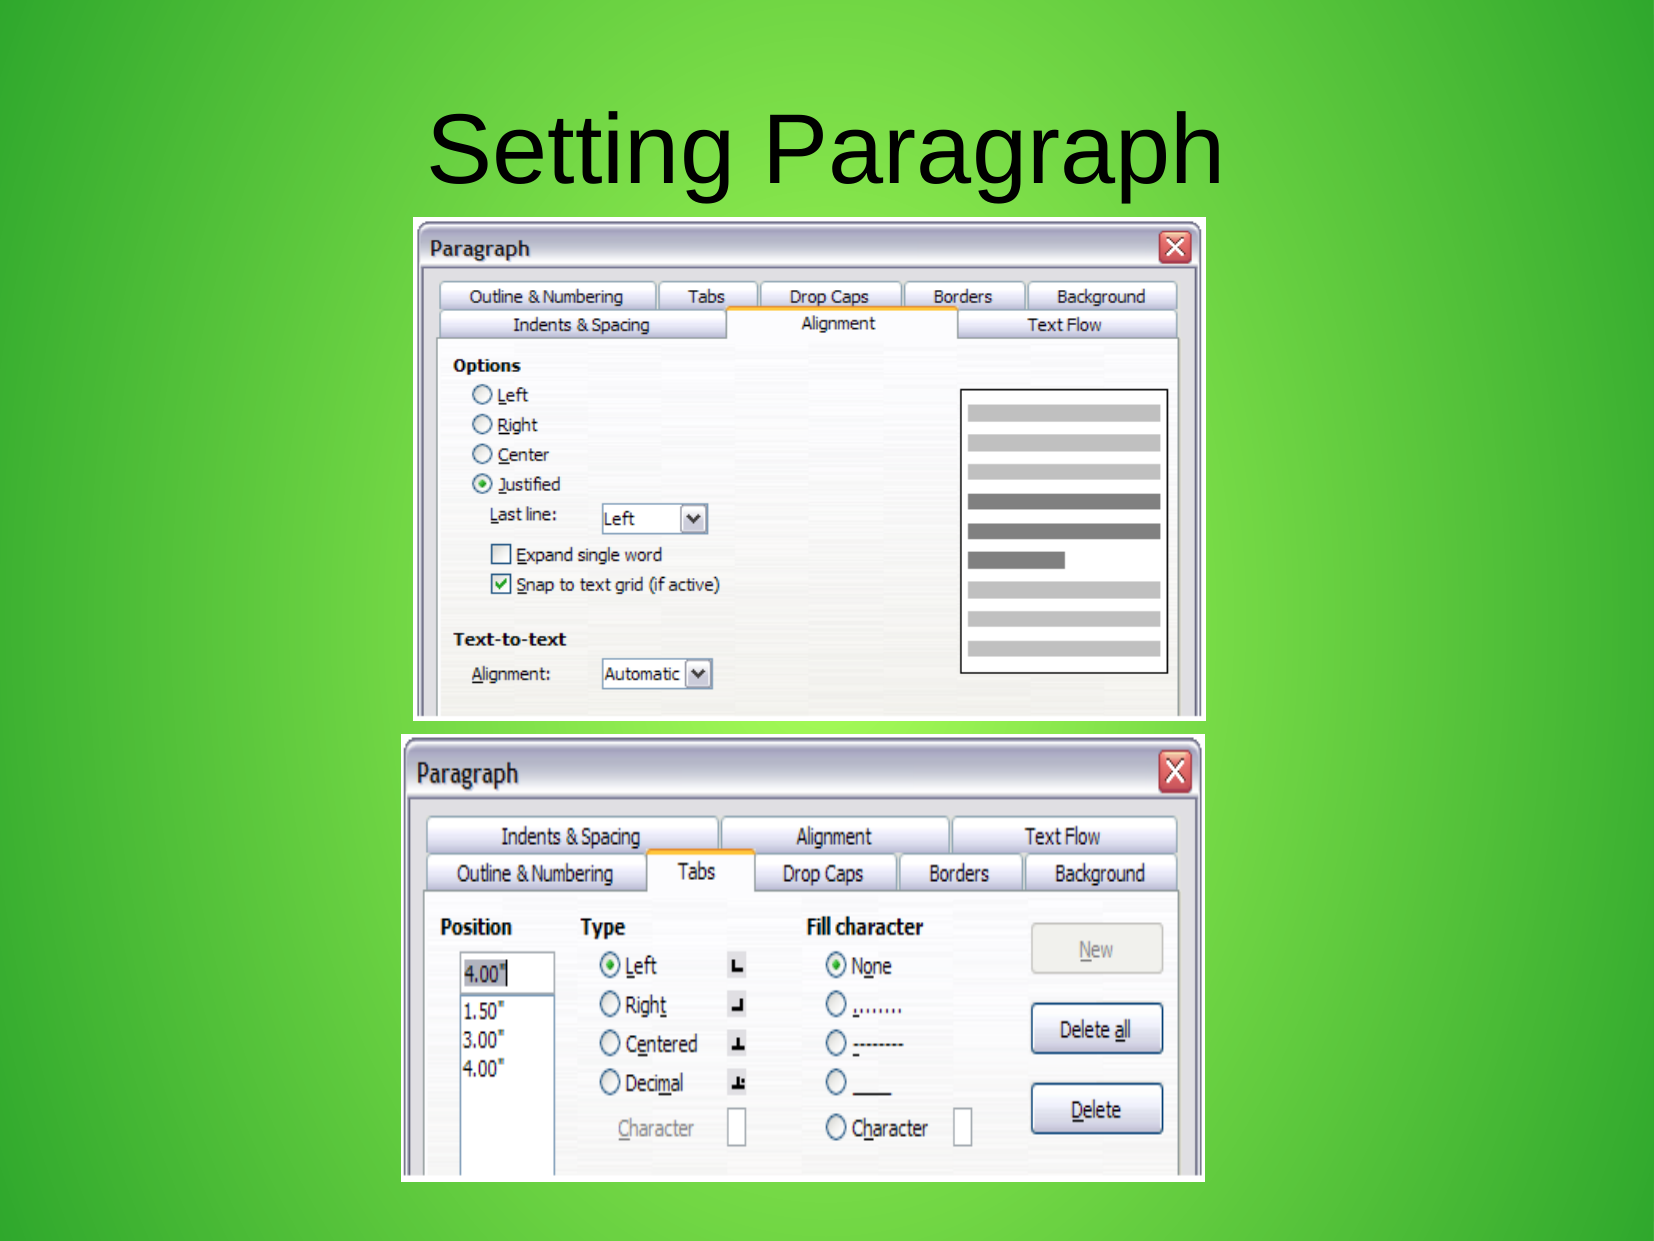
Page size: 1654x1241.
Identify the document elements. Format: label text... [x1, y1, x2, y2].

picture [401, 734, 1205, 1182]
picture [413, 217, 1206, 721]
title Setting Paragraph [82, 47, 1571, 252]
